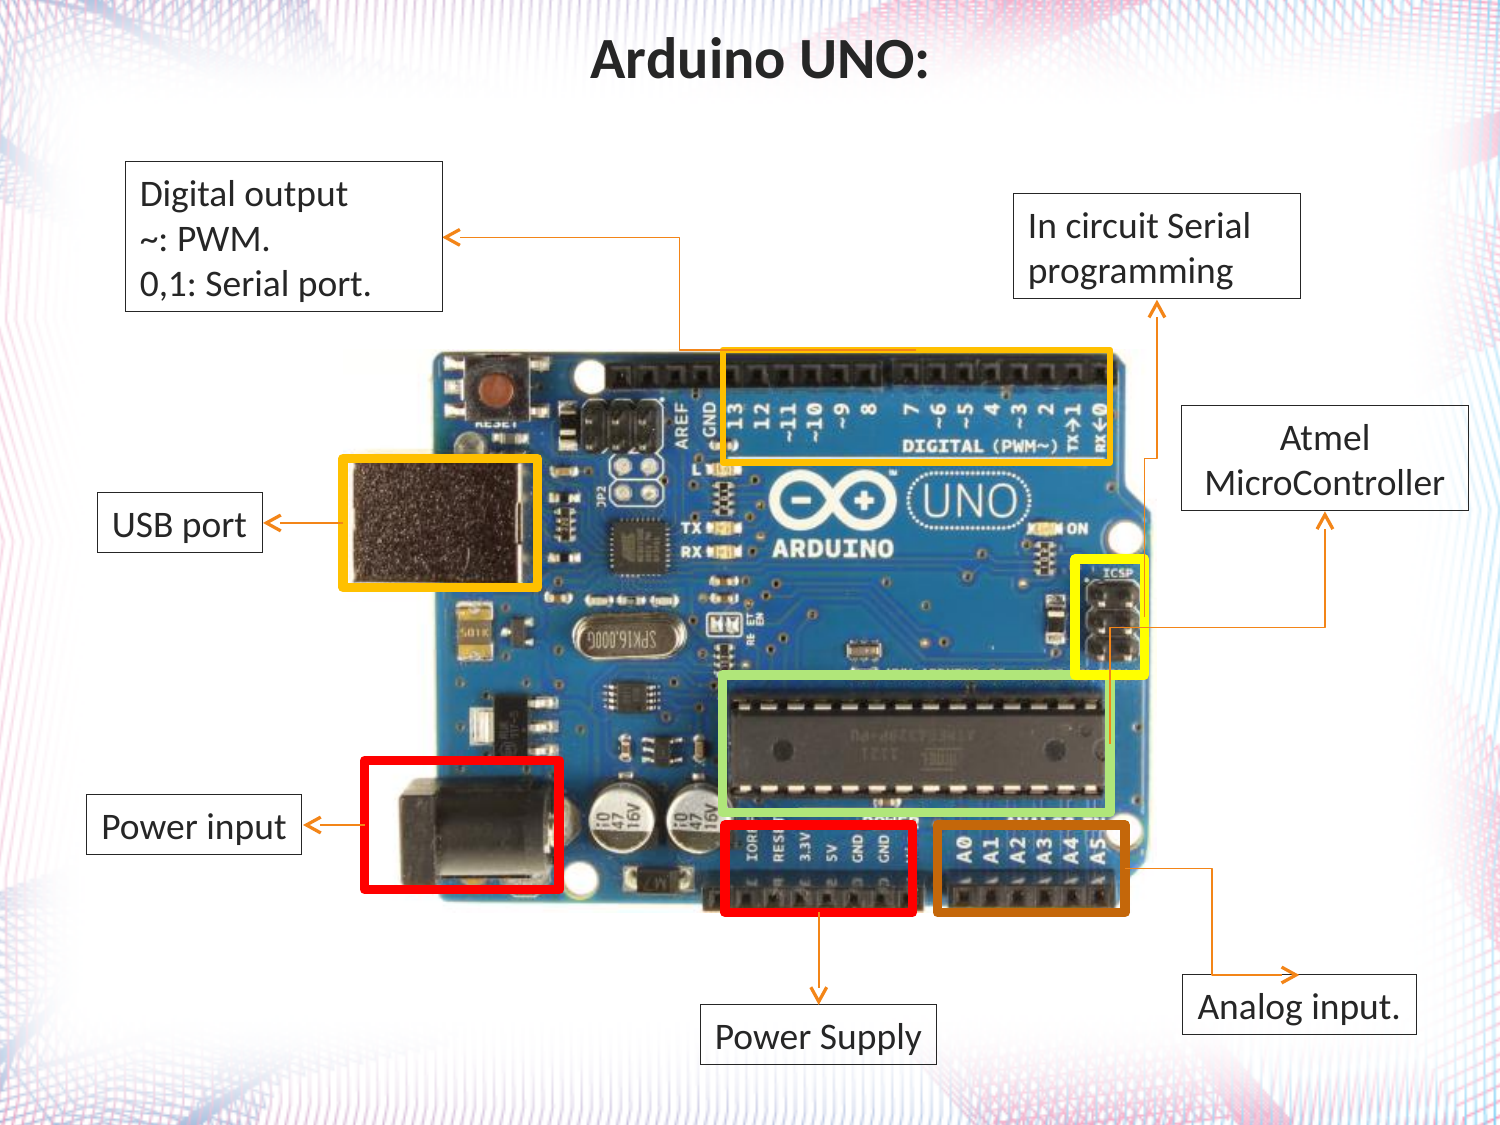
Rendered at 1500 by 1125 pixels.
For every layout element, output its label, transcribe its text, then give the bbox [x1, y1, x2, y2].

title Arduino UNO: [71, 12, 1450, 125]
text_box Digital output ~: PWM. 0,1: Serial port. [125, 161, 443, 312]
text_box USB port [97, 492, 263, 553]
text_box Analog input. [1182, 974, 1417, 1035]
text_box Atmel MicroController [1181, 405, 1469, 511]
picture [0, 0, 1500, 1125]
text_box Power Supply [700, 1004, 937, 1065]
text_box In circuit Serial programming [1013, 193, 1301, 299]
text_box Power input [86, 794, 302, 855]
